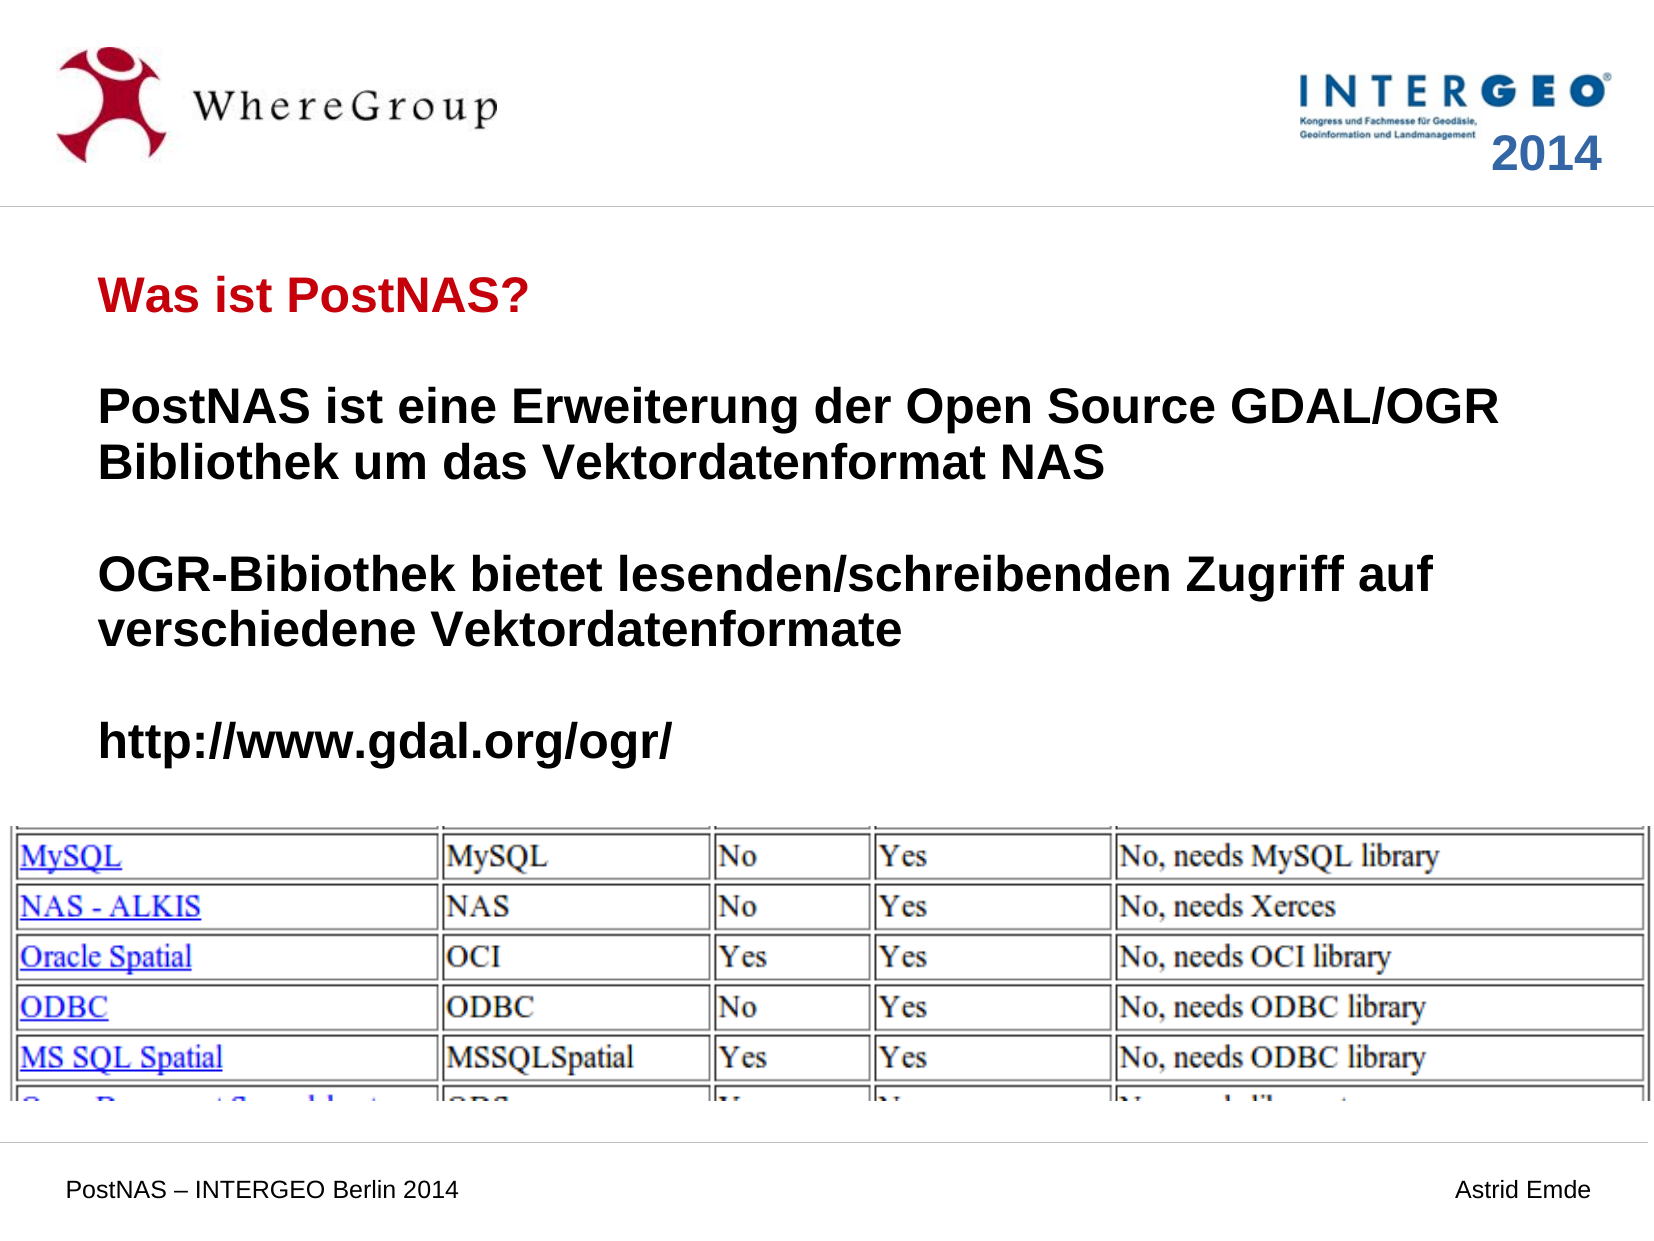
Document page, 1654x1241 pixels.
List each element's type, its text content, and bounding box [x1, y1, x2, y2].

picture [1299, 29, 1613, 185]
picture [56, 47, 497, 163]
text_box Was ist PostNAS? PostNAS ist eine Erweiterung der Open Source GDAL/OGR Bibliothek um das Vektordatenformat NAS OGR-Bibiothek bietet lesenden/schreibenden Zugriff auf verschiedene Vektordatenformate http://www.gdal.org/ogr/ [82, 259, 1595, 826]
picture [5, 826, 1654, 1101]
